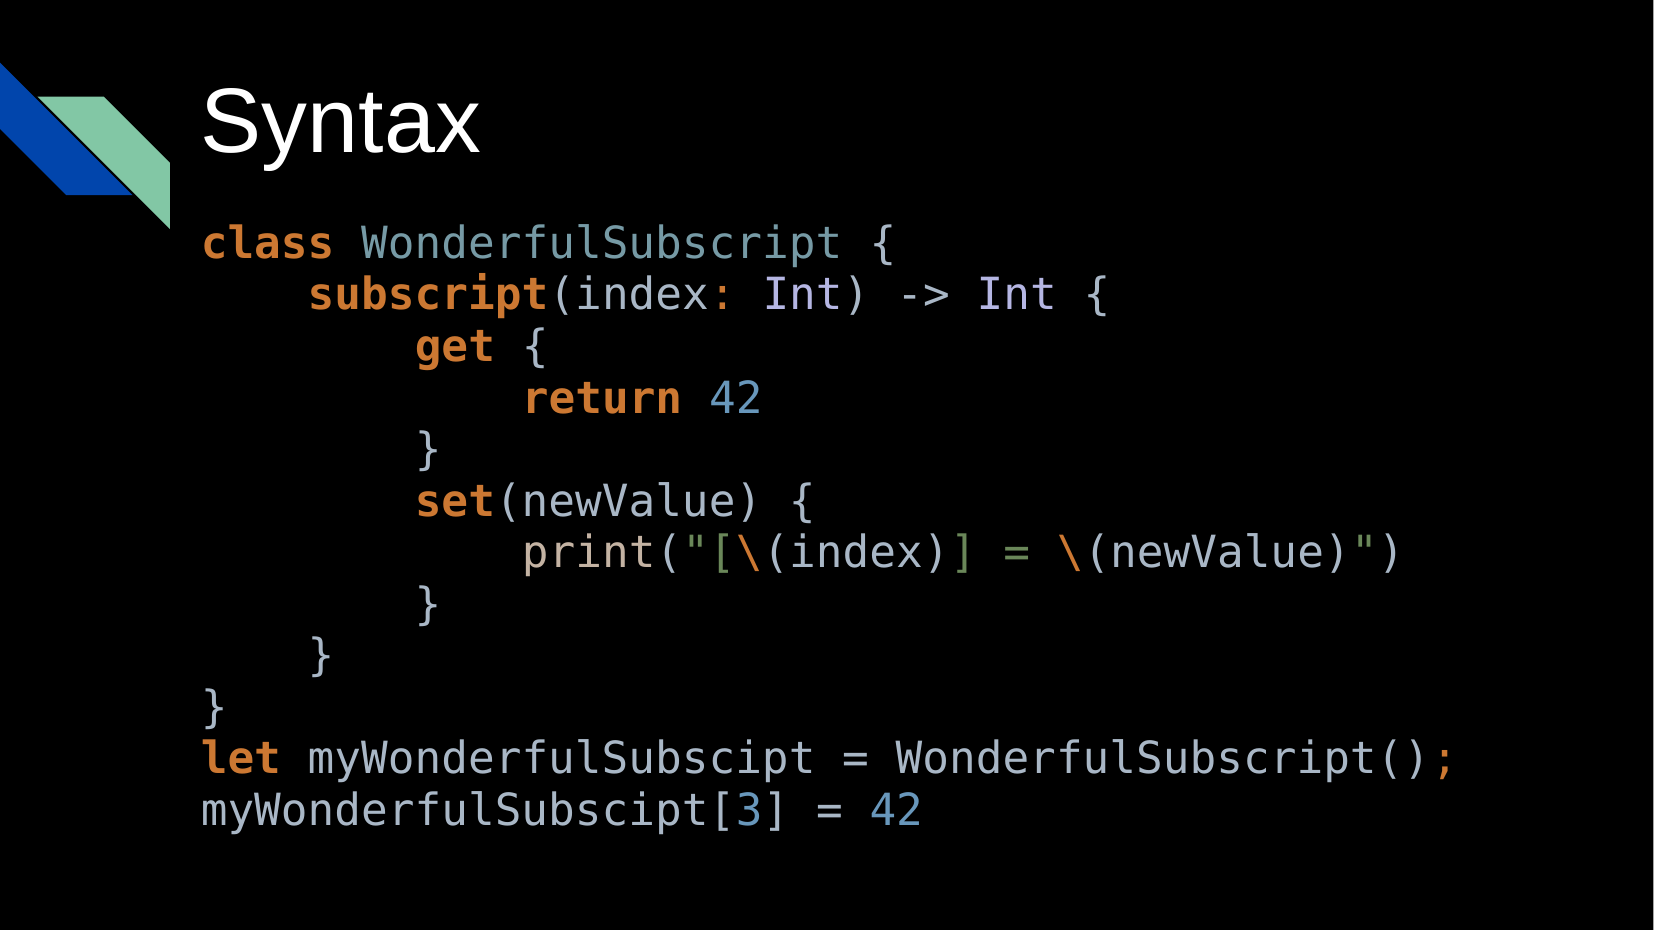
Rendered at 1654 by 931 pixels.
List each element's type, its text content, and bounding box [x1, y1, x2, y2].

title Syntax [200, 53, 1571, 189]
list class WonderfulSubscript { subscript(index: Int) -> Int { get { return 42 } set(newValue) { print("[\(index)] = \(newValue)") } } } let myWonderfulSubscipt = WonderfulSubscript(); myWonderfulSubscipt[3] = 42 [200, 217, 1571, 839]
